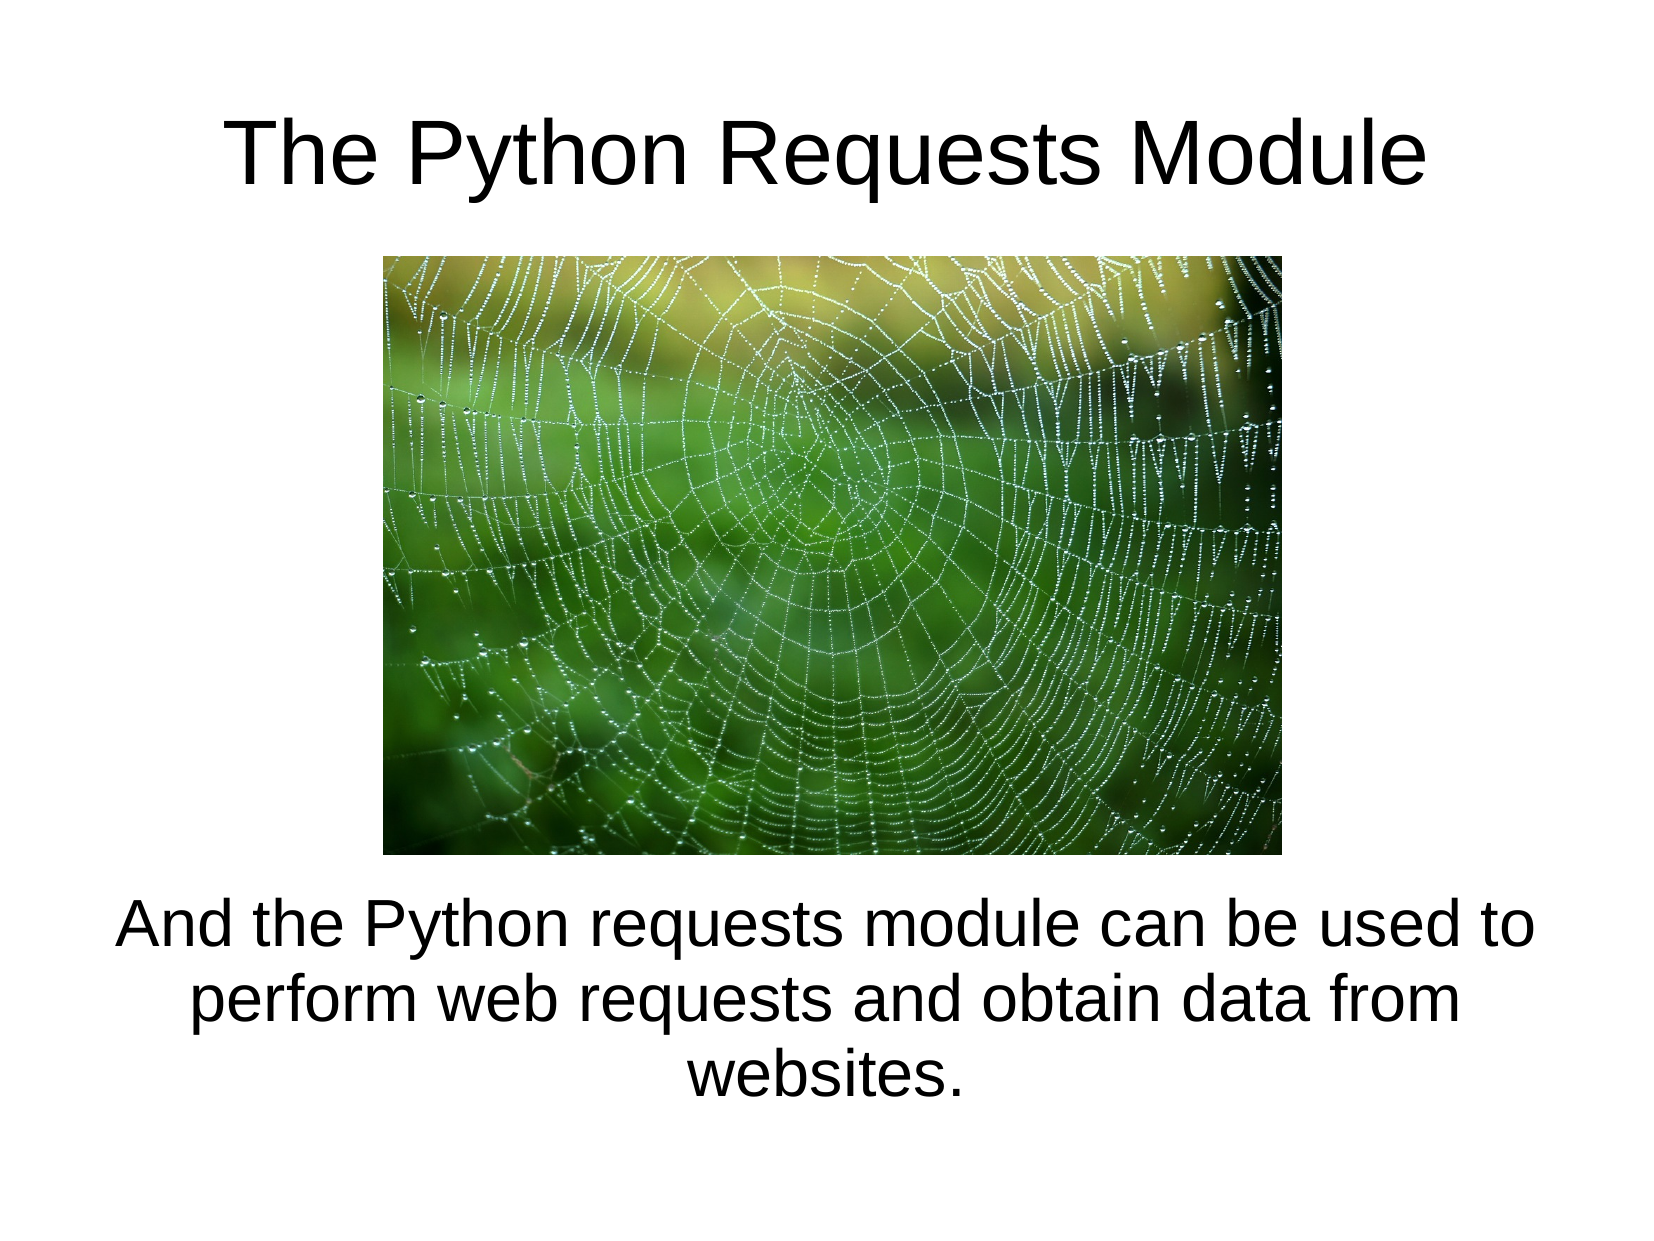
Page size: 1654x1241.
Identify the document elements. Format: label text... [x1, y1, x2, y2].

subtitle And the Python requests module can be used to perform web requests and obtain data from websites. [82, 285, 1571, 1114]
title The Python Requests Module [82, 49, 1571, 257]
picture [383, 256, 1282, 855]
